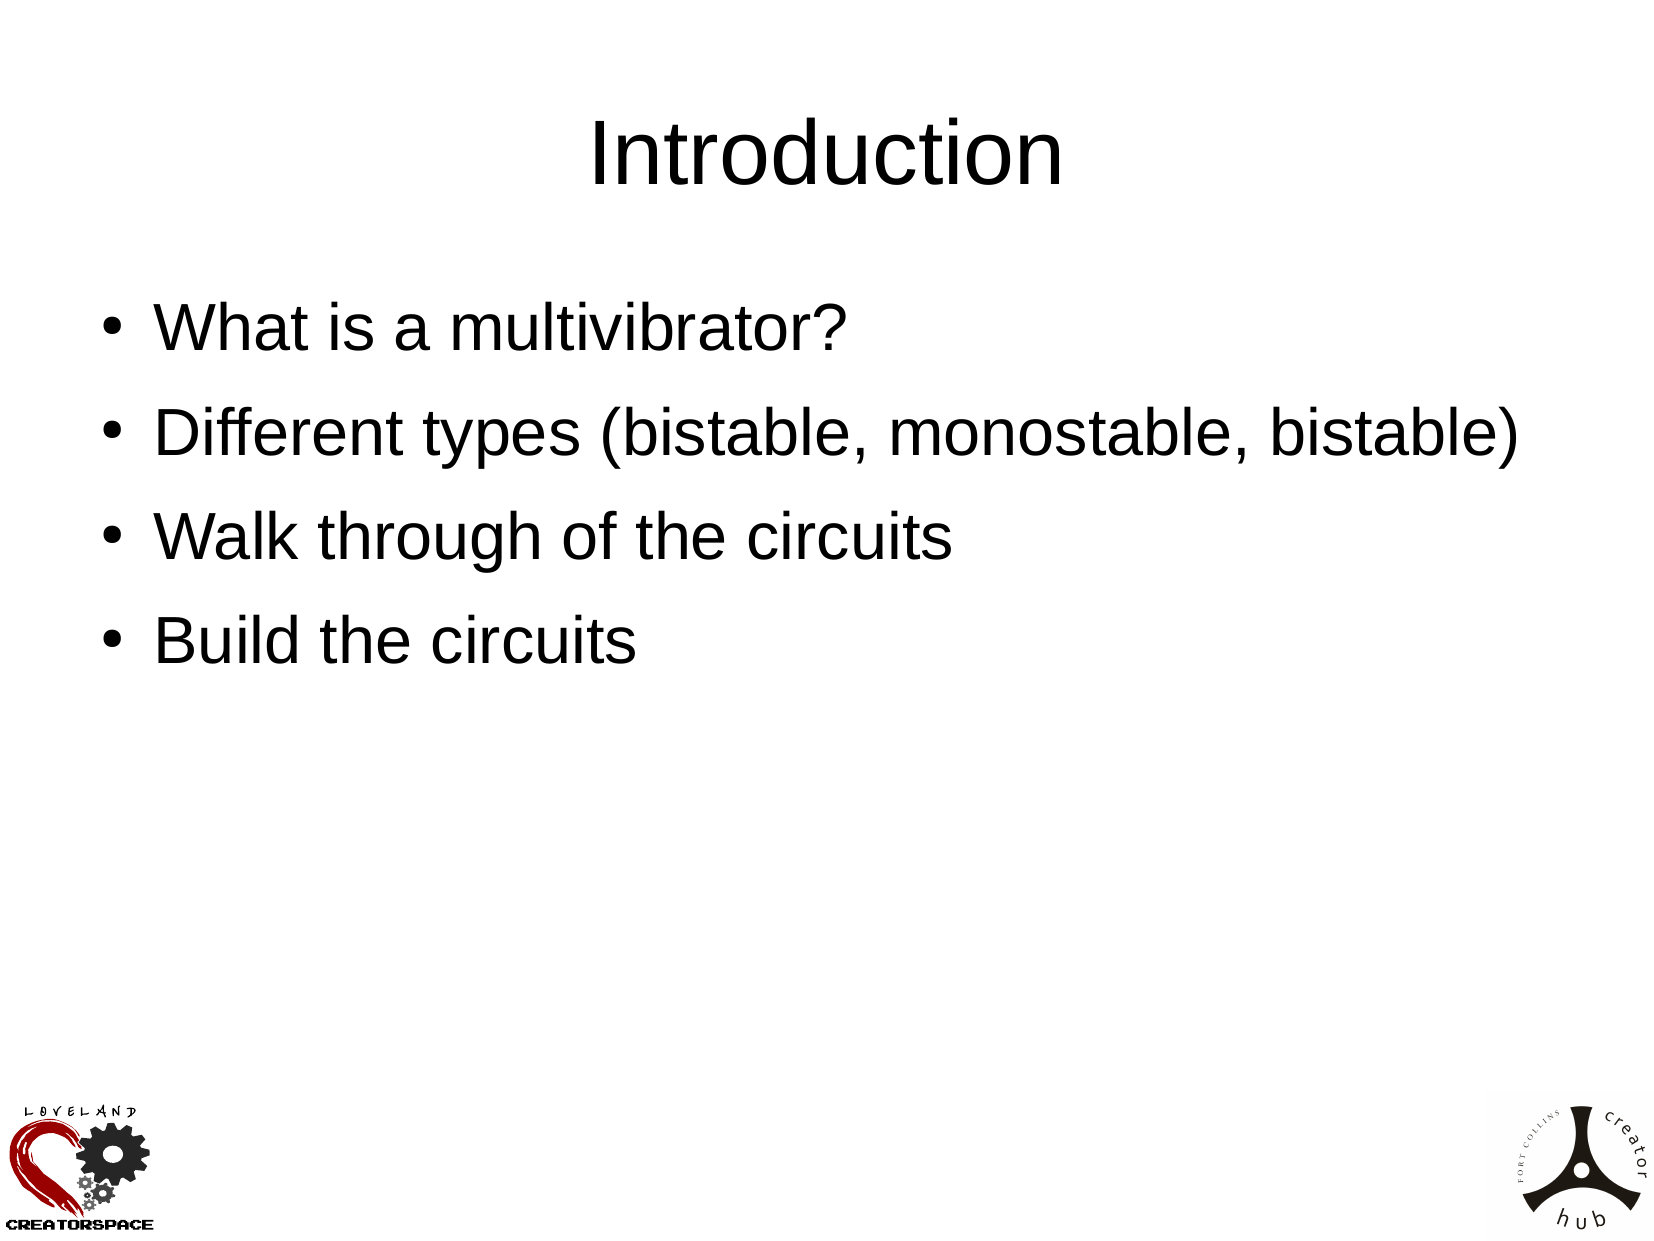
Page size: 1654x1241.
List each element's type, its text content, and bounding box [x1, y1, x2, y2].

list What is a multivibrator? Different types (bistable, monostable, bistable) Walk through of the circuits Build the circuits [82, 290, 1571, 1010]
picture [1485, 1090, 1654, 1241]
title Introduction [82, 49, 1571, 257]
